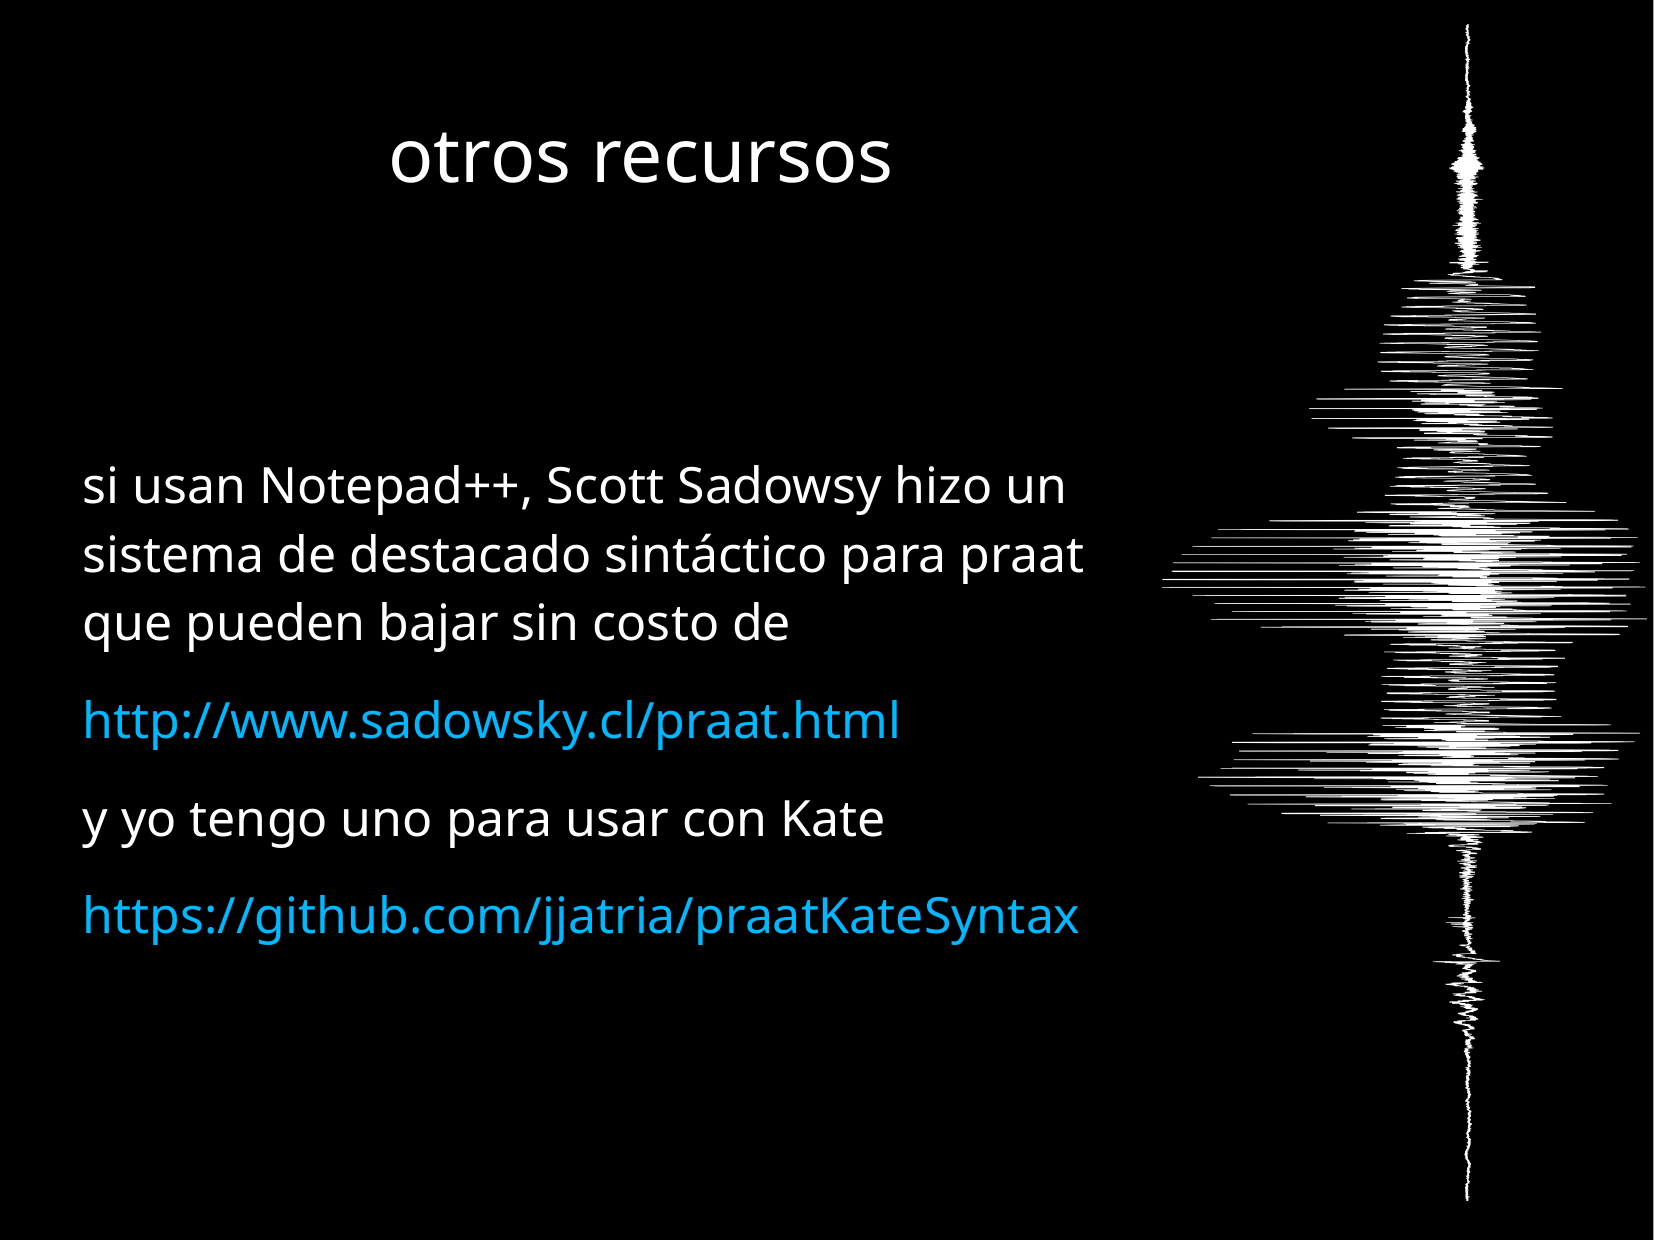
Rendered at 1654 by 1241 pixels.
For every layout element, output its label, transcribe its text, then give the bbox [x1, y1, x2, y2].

list si usan Notepad++, Scott Sadowsy hizo un sistema de destacado sintáctico para praat que pueden bajar sin costo de http://www.sadowsky.cl/praat.html y yo tengo uno para usar con Kate https://github.com/jjatria/praatKateSyntax [82, 290, 1163, 1109]
title otros recursos [82, 49, 1201, 257]
picture [1162, 24, 1647, 1201]
